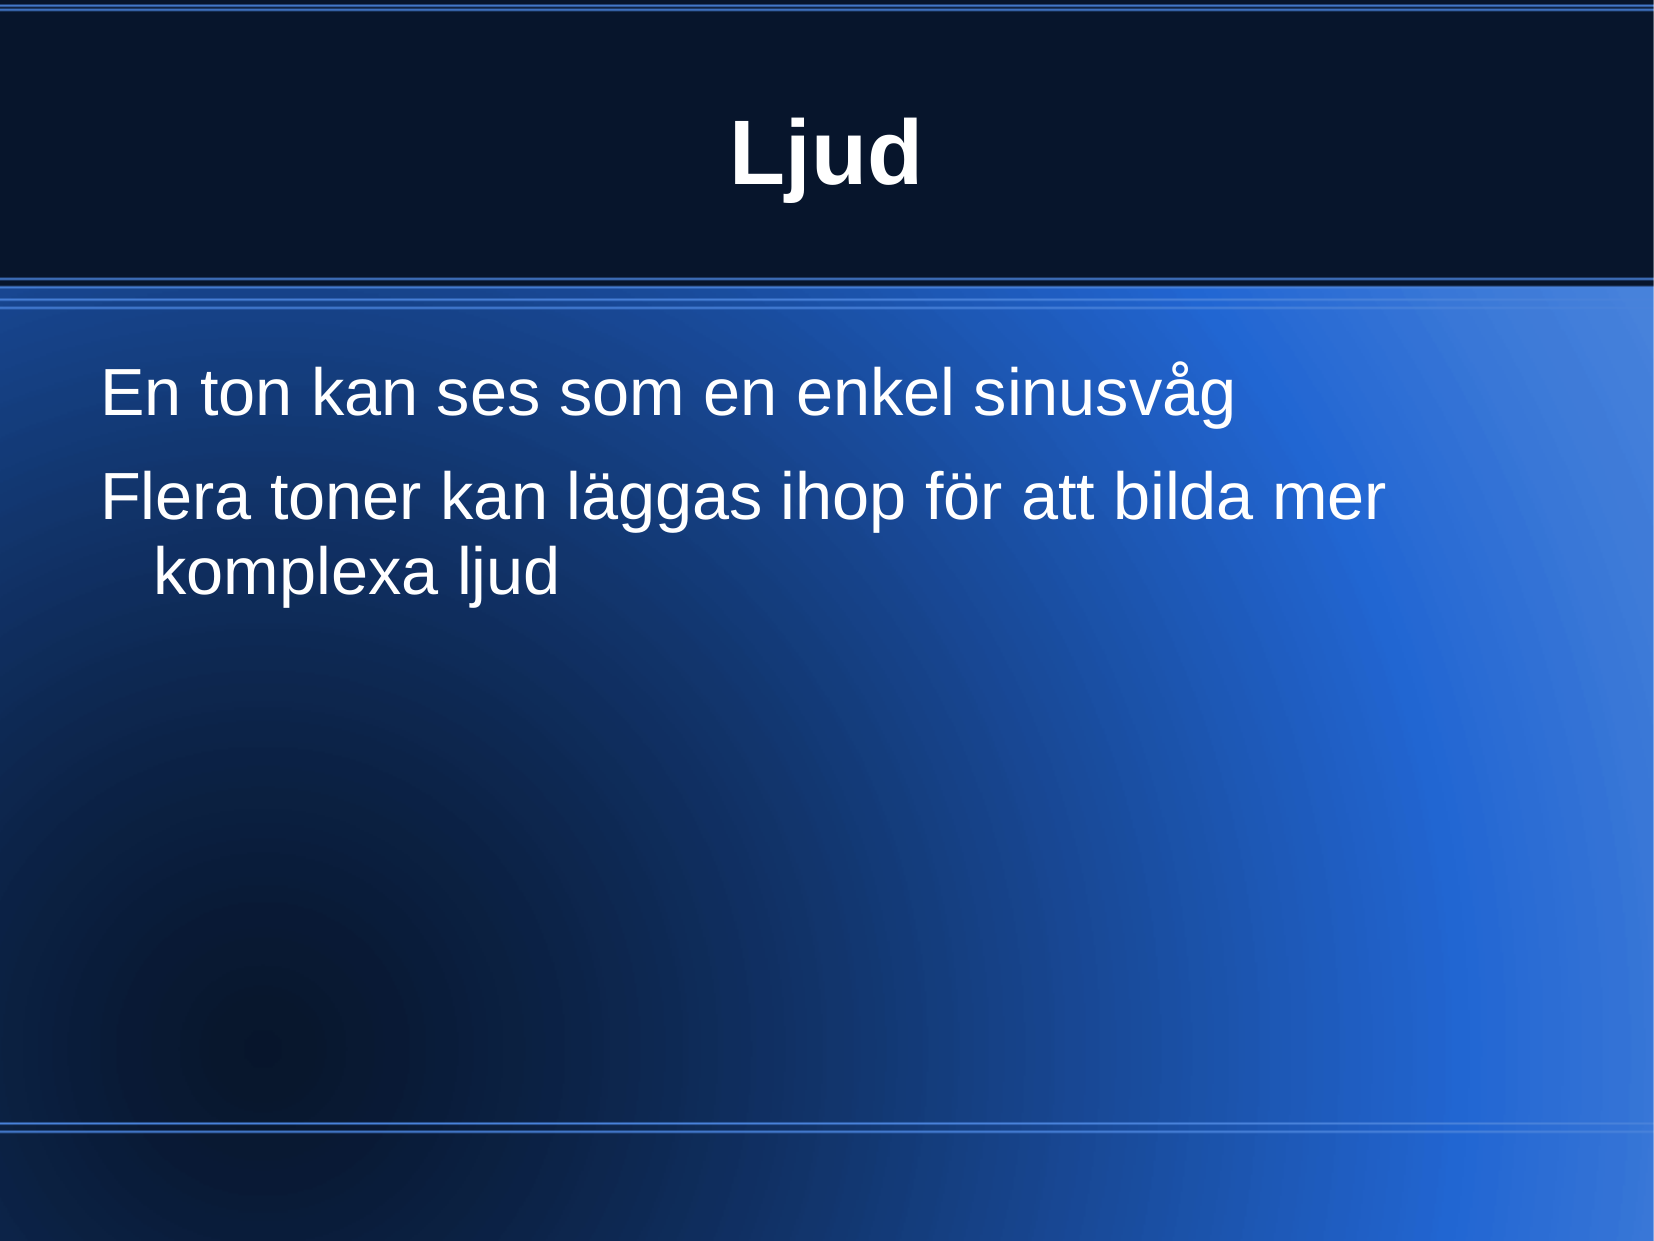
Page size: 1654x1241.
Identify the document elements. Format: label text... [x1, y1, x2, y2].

title Ljud [82, 49, 1571, 257]
list En ton kan ses som en enkel sinusvåg Flera toner kan läggas ihop för att bilda mer komplexa ljud [82, 355, 1571, 1137]
picture [0, 0, 1654, 1241]
